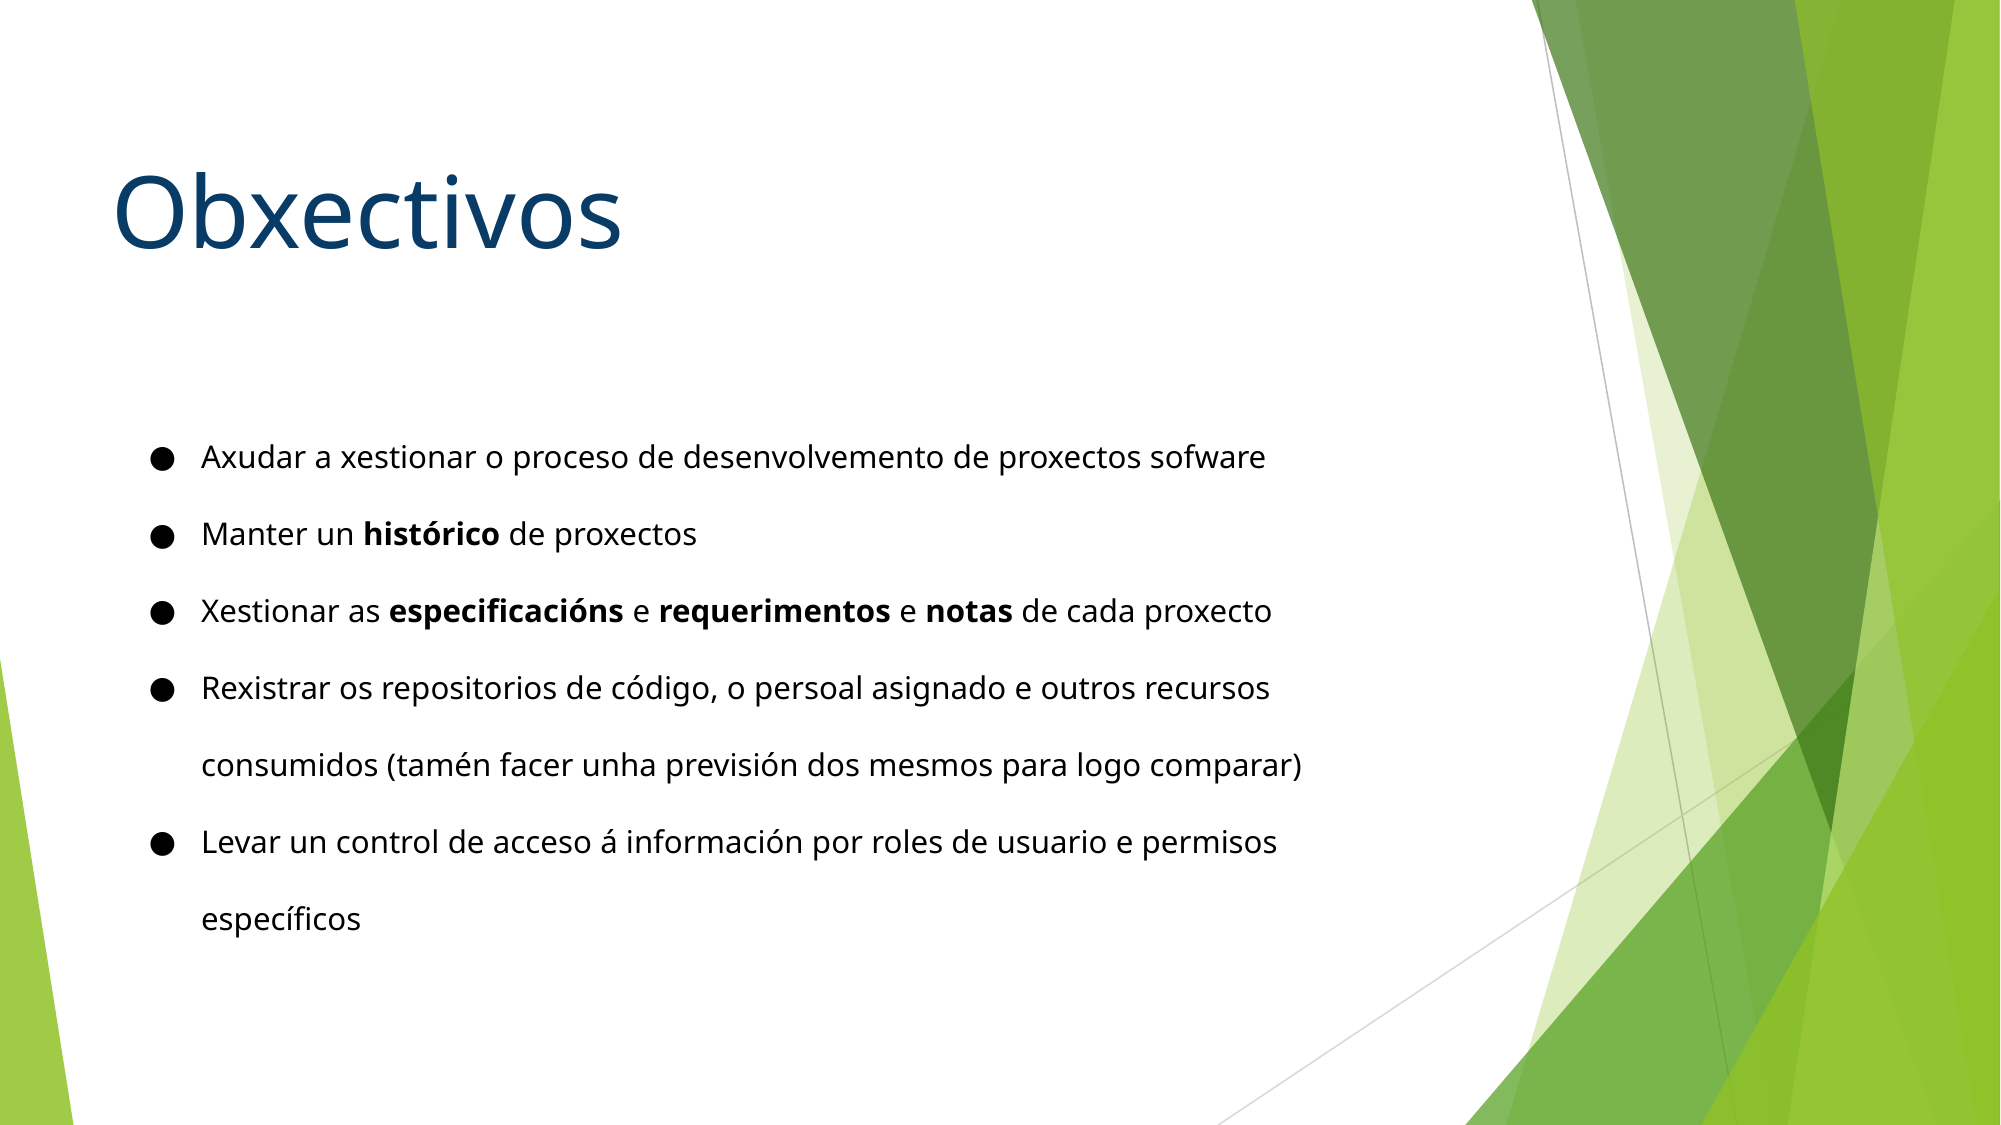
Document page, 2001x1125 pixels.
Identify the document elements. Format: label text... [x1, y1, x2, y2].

title Obxectivos [111, 99, 1522, 280]
subtitle Axudar a xestionar o proceso de desenvolvemento de proxectos sofware Manter un histórico de proxectos Xestionar as especificacións e requerimentos e notas de cada proxecto Rexistrar os repositorios de código, o persoal asignado e outros recursos consumidos (tamén facer unha previsión dos mesmos para logo comparar) Levar un control de acceso á información por roles de usuario e permisos específicos [111, 280, 1616, 1075]
